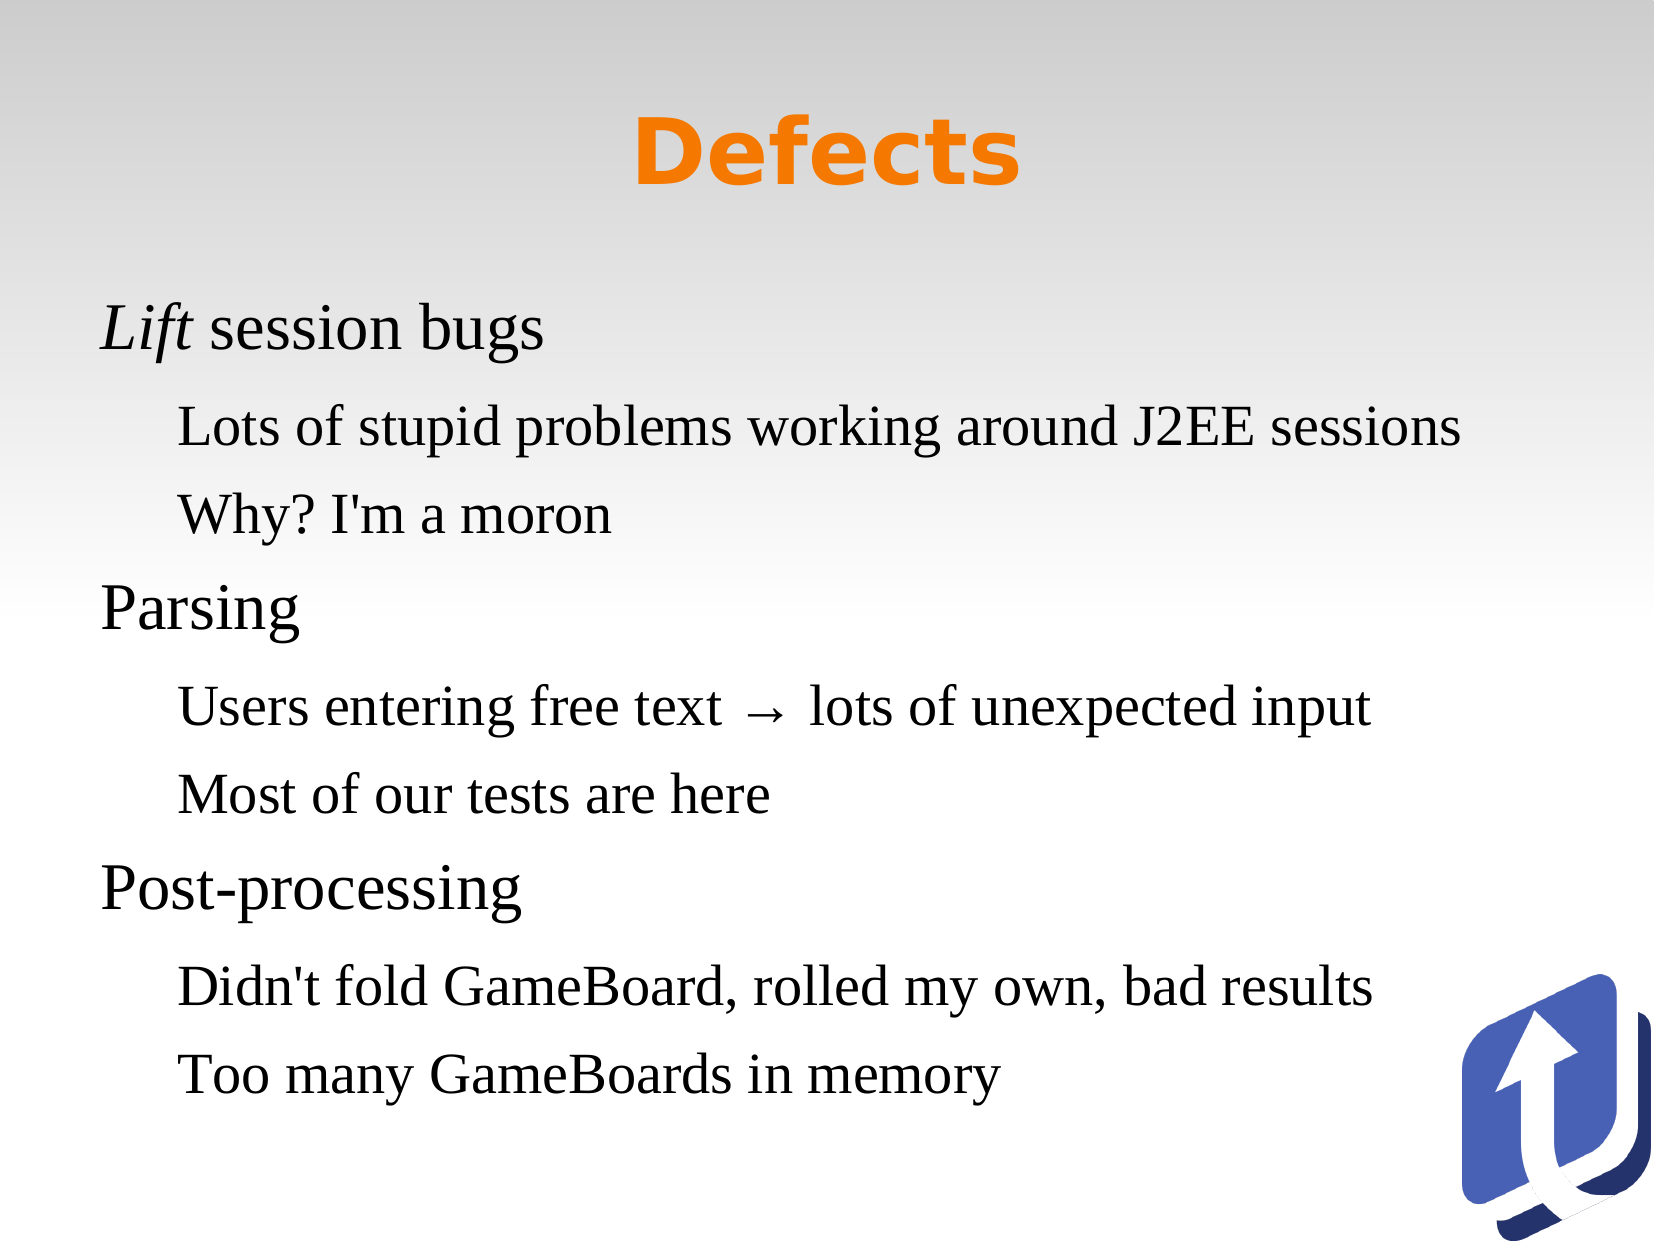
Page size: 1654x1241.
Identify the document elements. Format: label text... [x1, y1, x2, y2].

picture [1462, 974, 1651, 1241]
title Defects [82, 49, 1571, 257]
list Lift session bugs Lots of stupid problems working around J2EE sessions Why? I'm a moron Parsing Users entering free text → lots of unexpected input Most of our tests are here Post-processing Didn't fold GameBoard, rolled my own, bad results Too many GameBoards in memory [82, 290, 1571, 1163]
